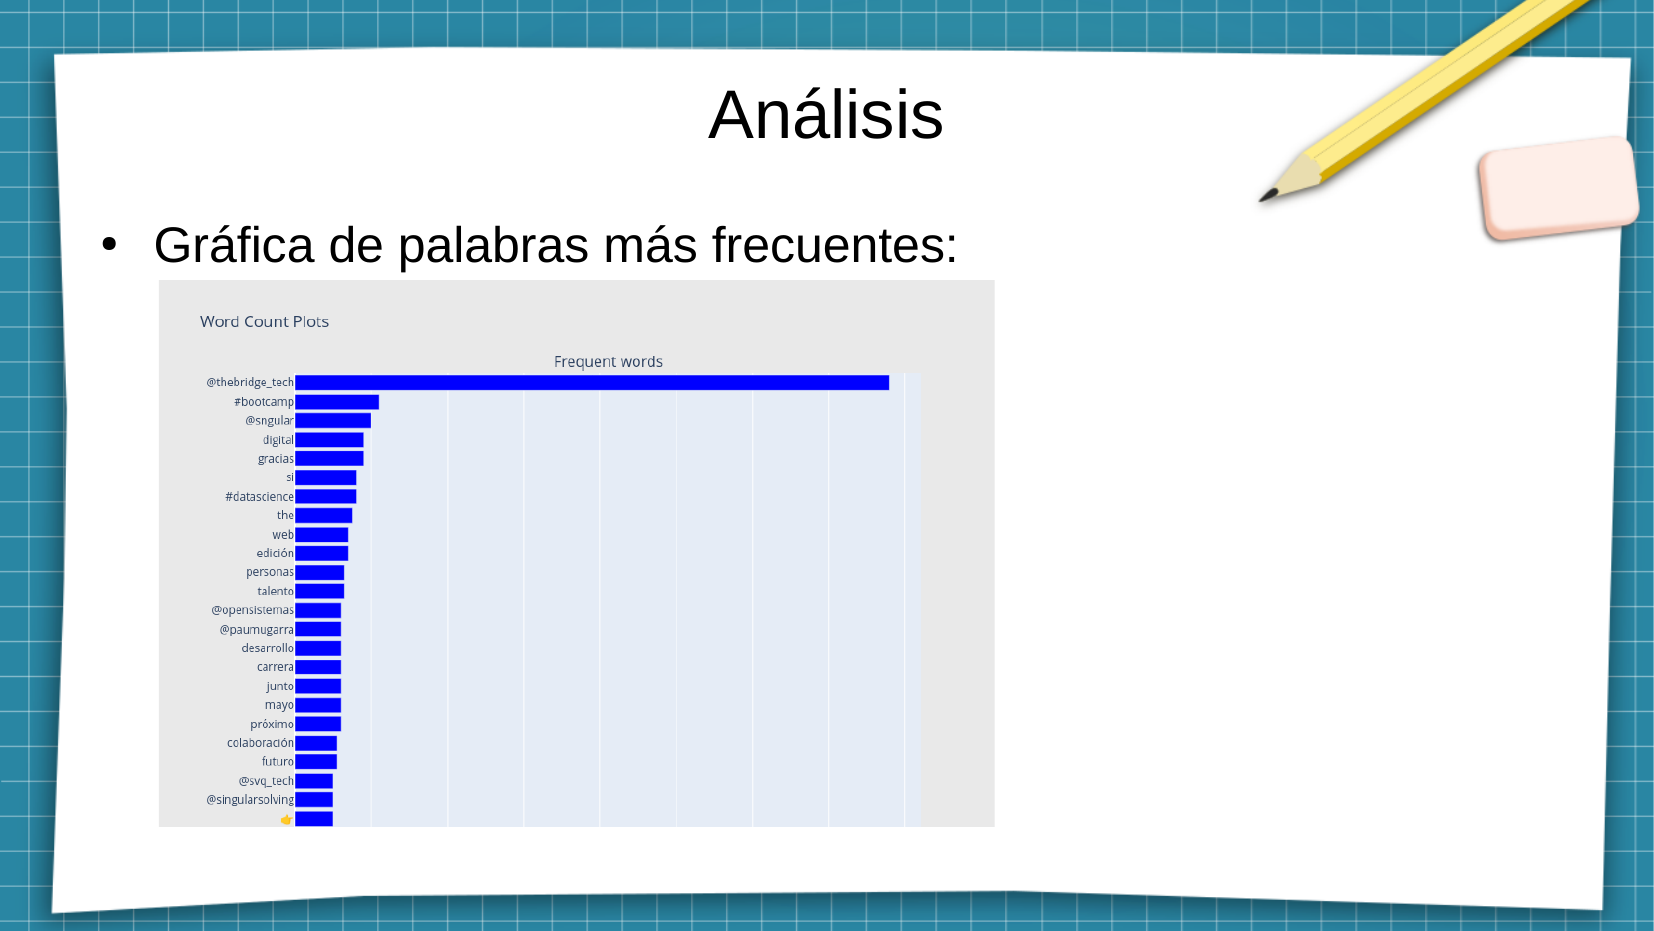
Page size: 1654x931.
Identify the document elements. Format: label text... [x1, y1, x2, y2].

title Análisis [82, 37, 1571, 193]
list Gráfica de palabras más frecuentes: [82, 217, 1571, 758]
picture [0, 0, 1654, 931]
